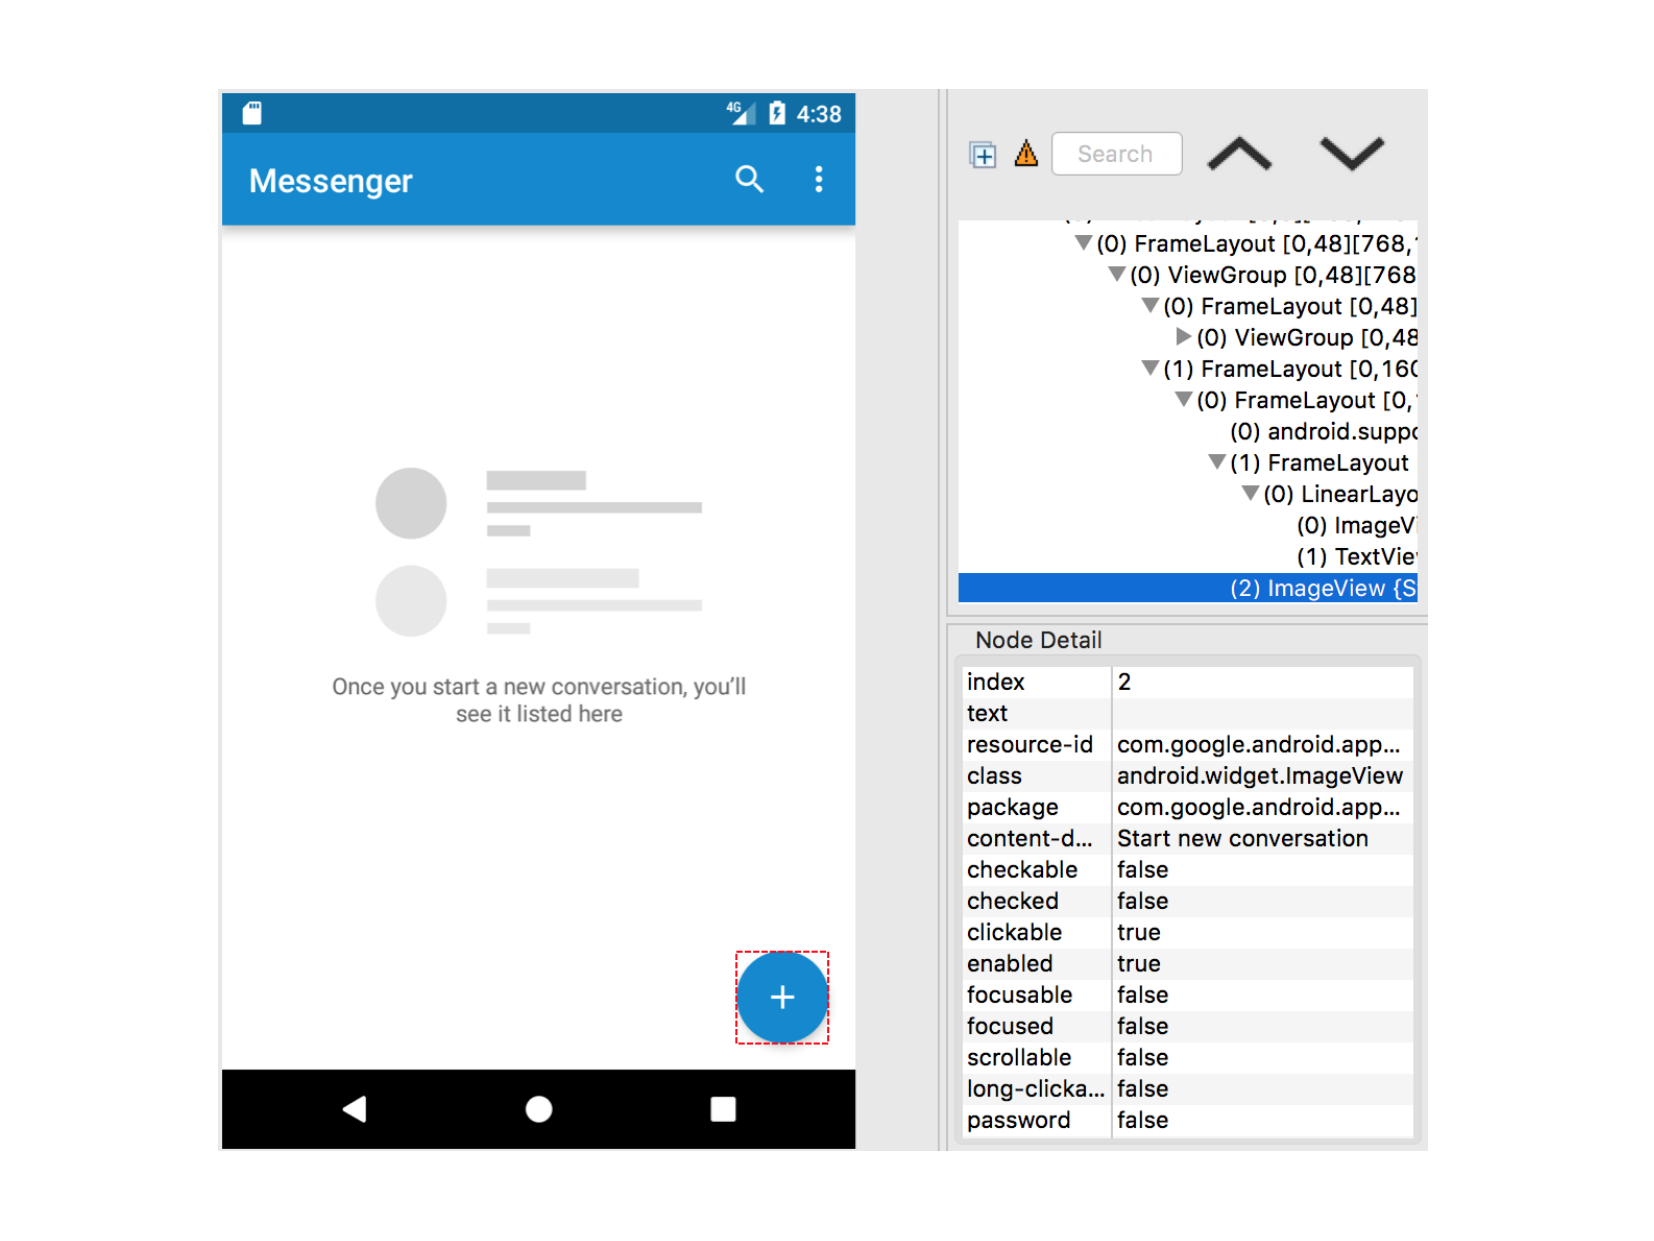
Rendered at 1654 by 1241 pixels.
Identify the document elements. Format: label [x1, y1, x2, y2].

picture [218, 89, 1428, 1151]
